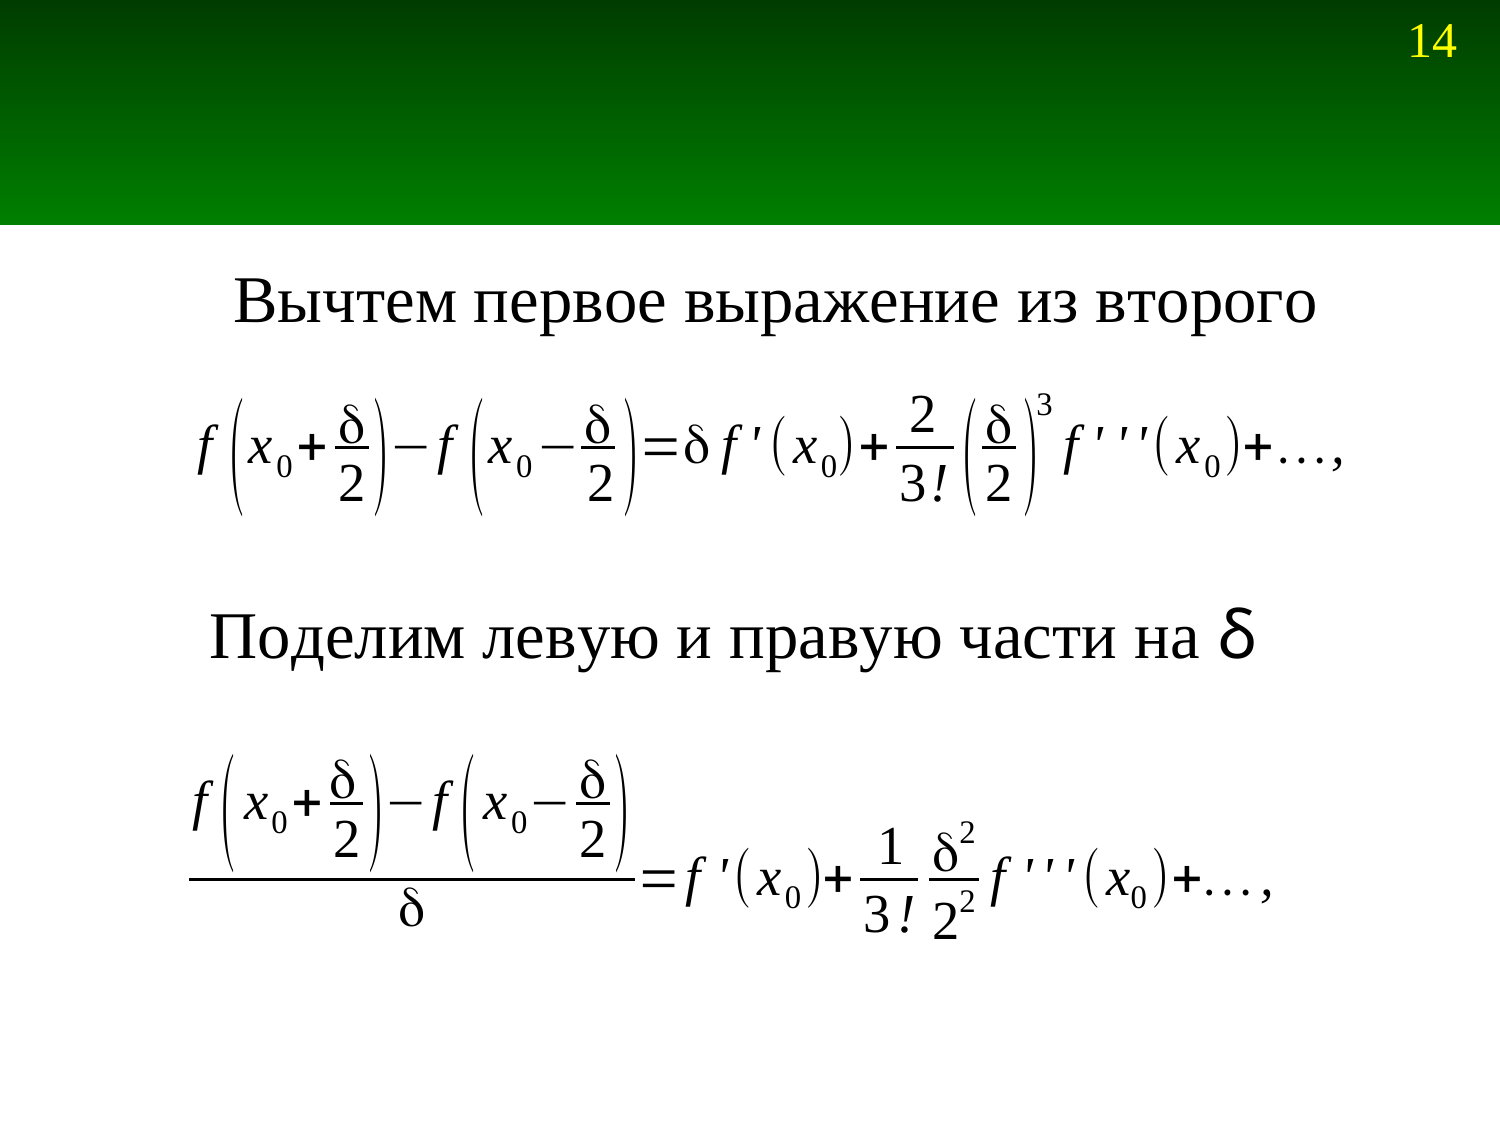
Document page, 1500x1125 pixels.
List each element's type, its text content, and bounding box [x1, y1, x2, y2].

chart [172, 750, 1286, 952]
text_box Поделим левую и правую части на δ [194, 584, 1291, 680]
text_box Вычтем первое выражение из второго [218, 248, 1334, 343]
chart [183, 384, 1359, 520]
